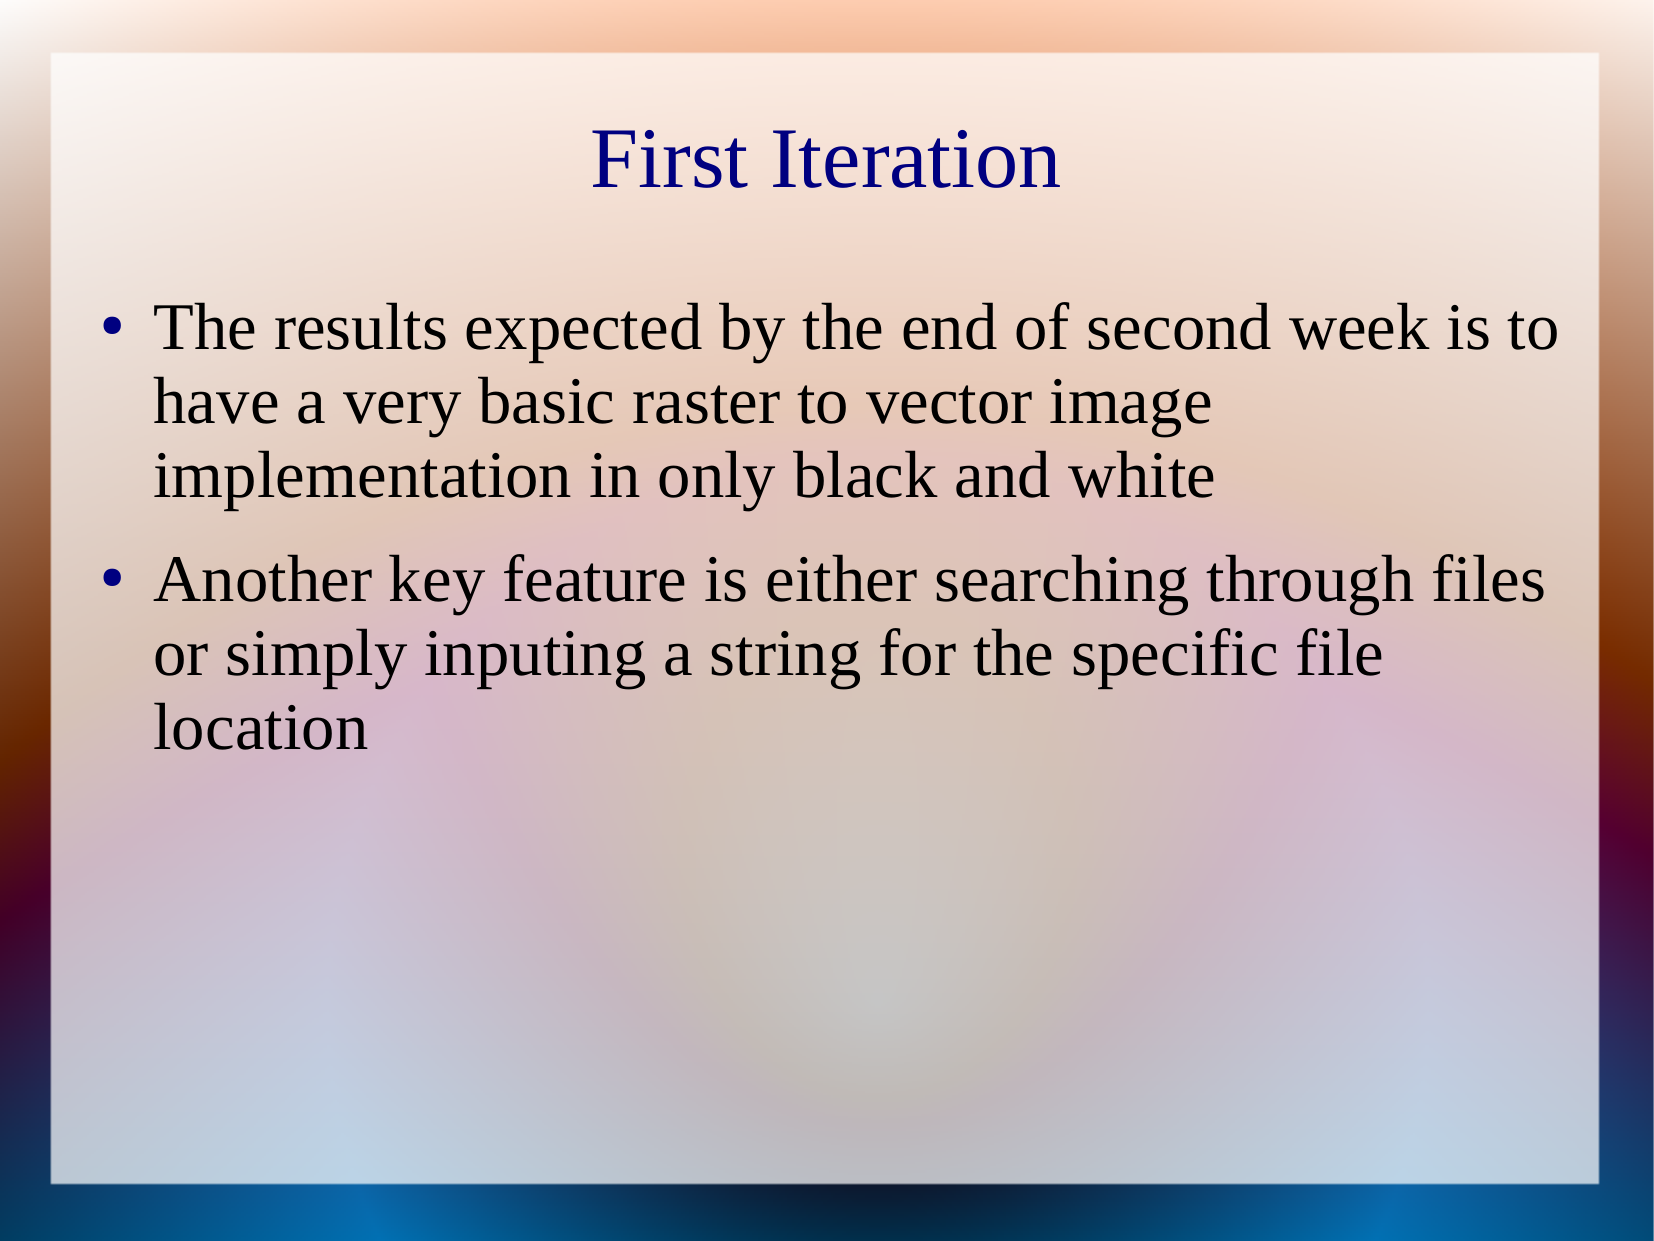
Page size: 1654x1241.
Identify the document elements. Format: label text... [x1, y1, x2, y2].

title First Iteration [82, 55, 1571, 263]
picture [0, 0, 1654, 1241]
list The results expected by the end of second week is to have a very basic raster to vector image implementation in only black and white Another key feature is either searching through files or simply inputing a string for the specific file location [82, 290, 1571, 1010]
